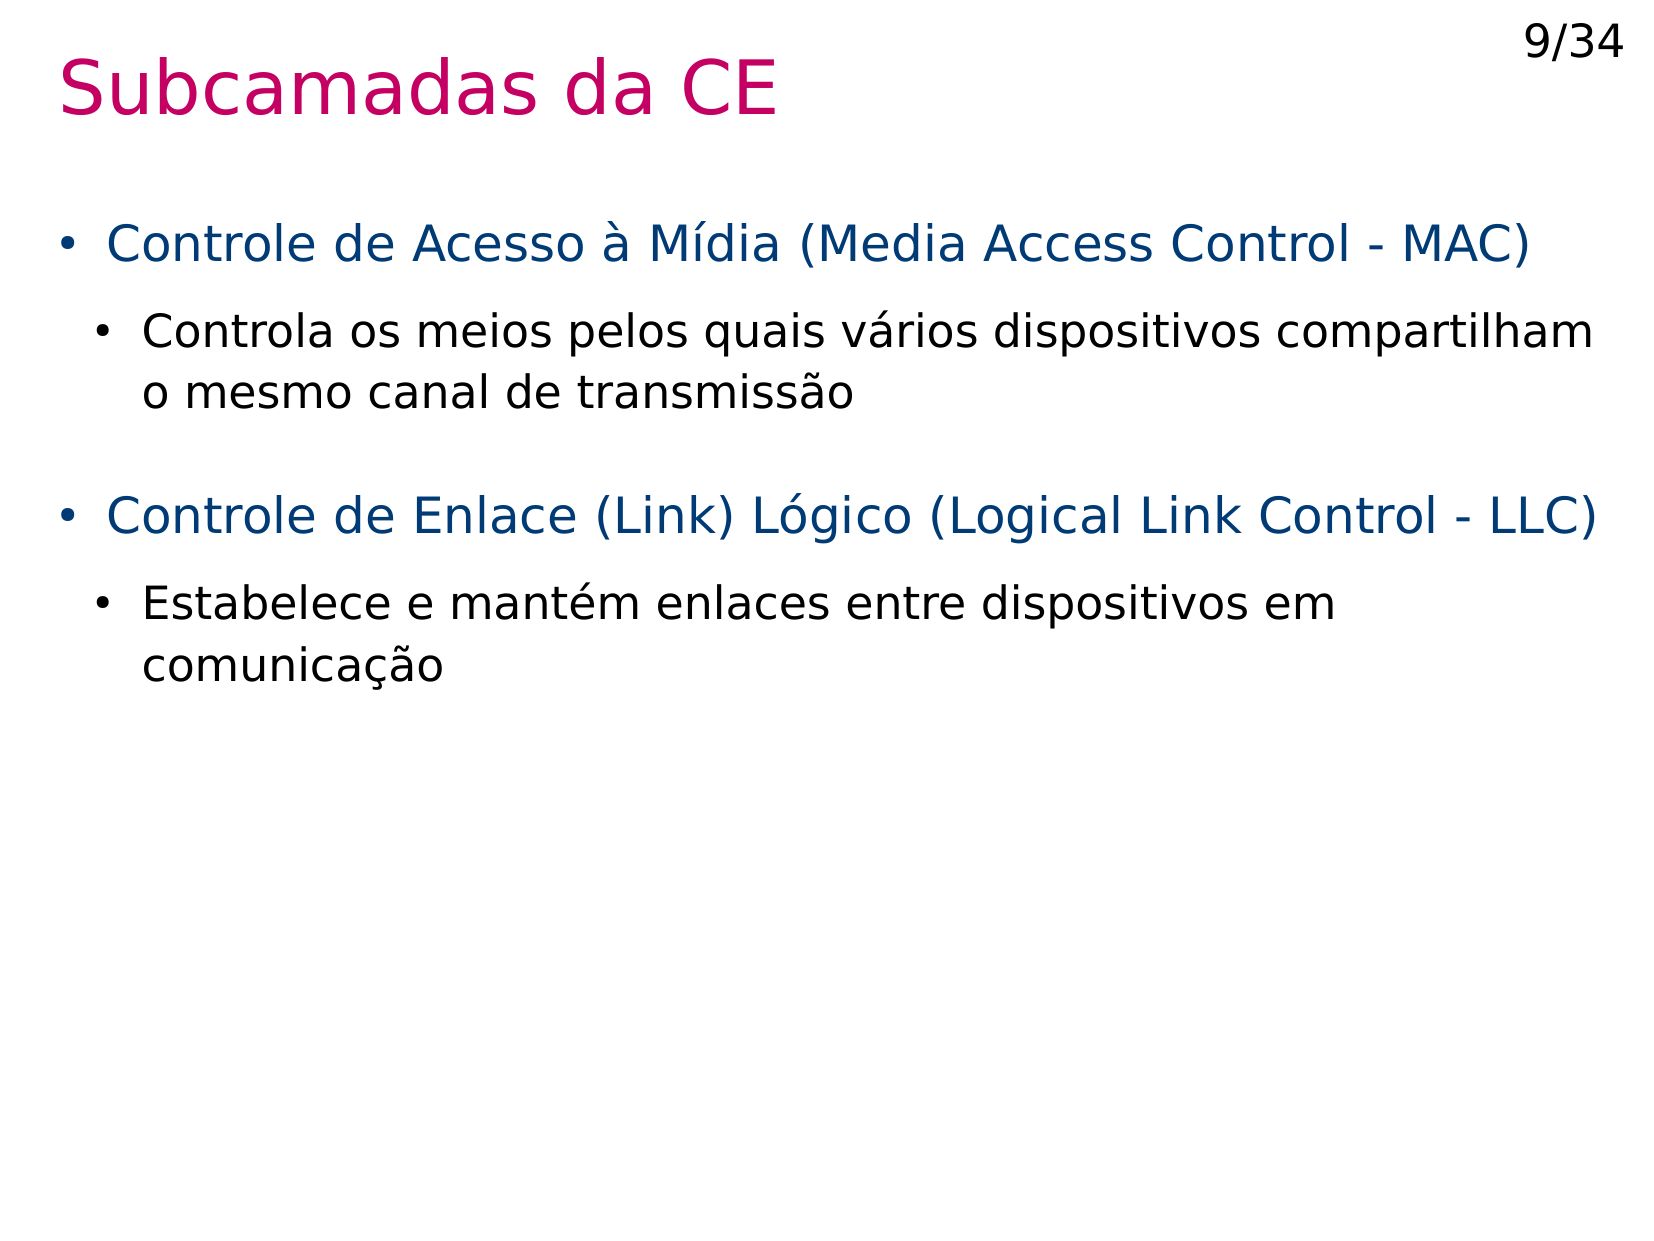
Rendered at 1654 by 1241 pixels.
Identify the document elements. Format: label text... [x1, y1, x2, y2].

list Controle de Acesso à Mídia (Media Access Control - MAC) Controla os meios pelos quais vários dispositivos compartilham o mesmo canal de transmissão Controle de Enlace (Link) Lógico (Logical Link Control - LLC) Estabelece e mantém enlaces entre dispositivos em comunicação [59, 206, 1625, 1211]
title Subcamadas da CE [59, 29, 1625, 148]
